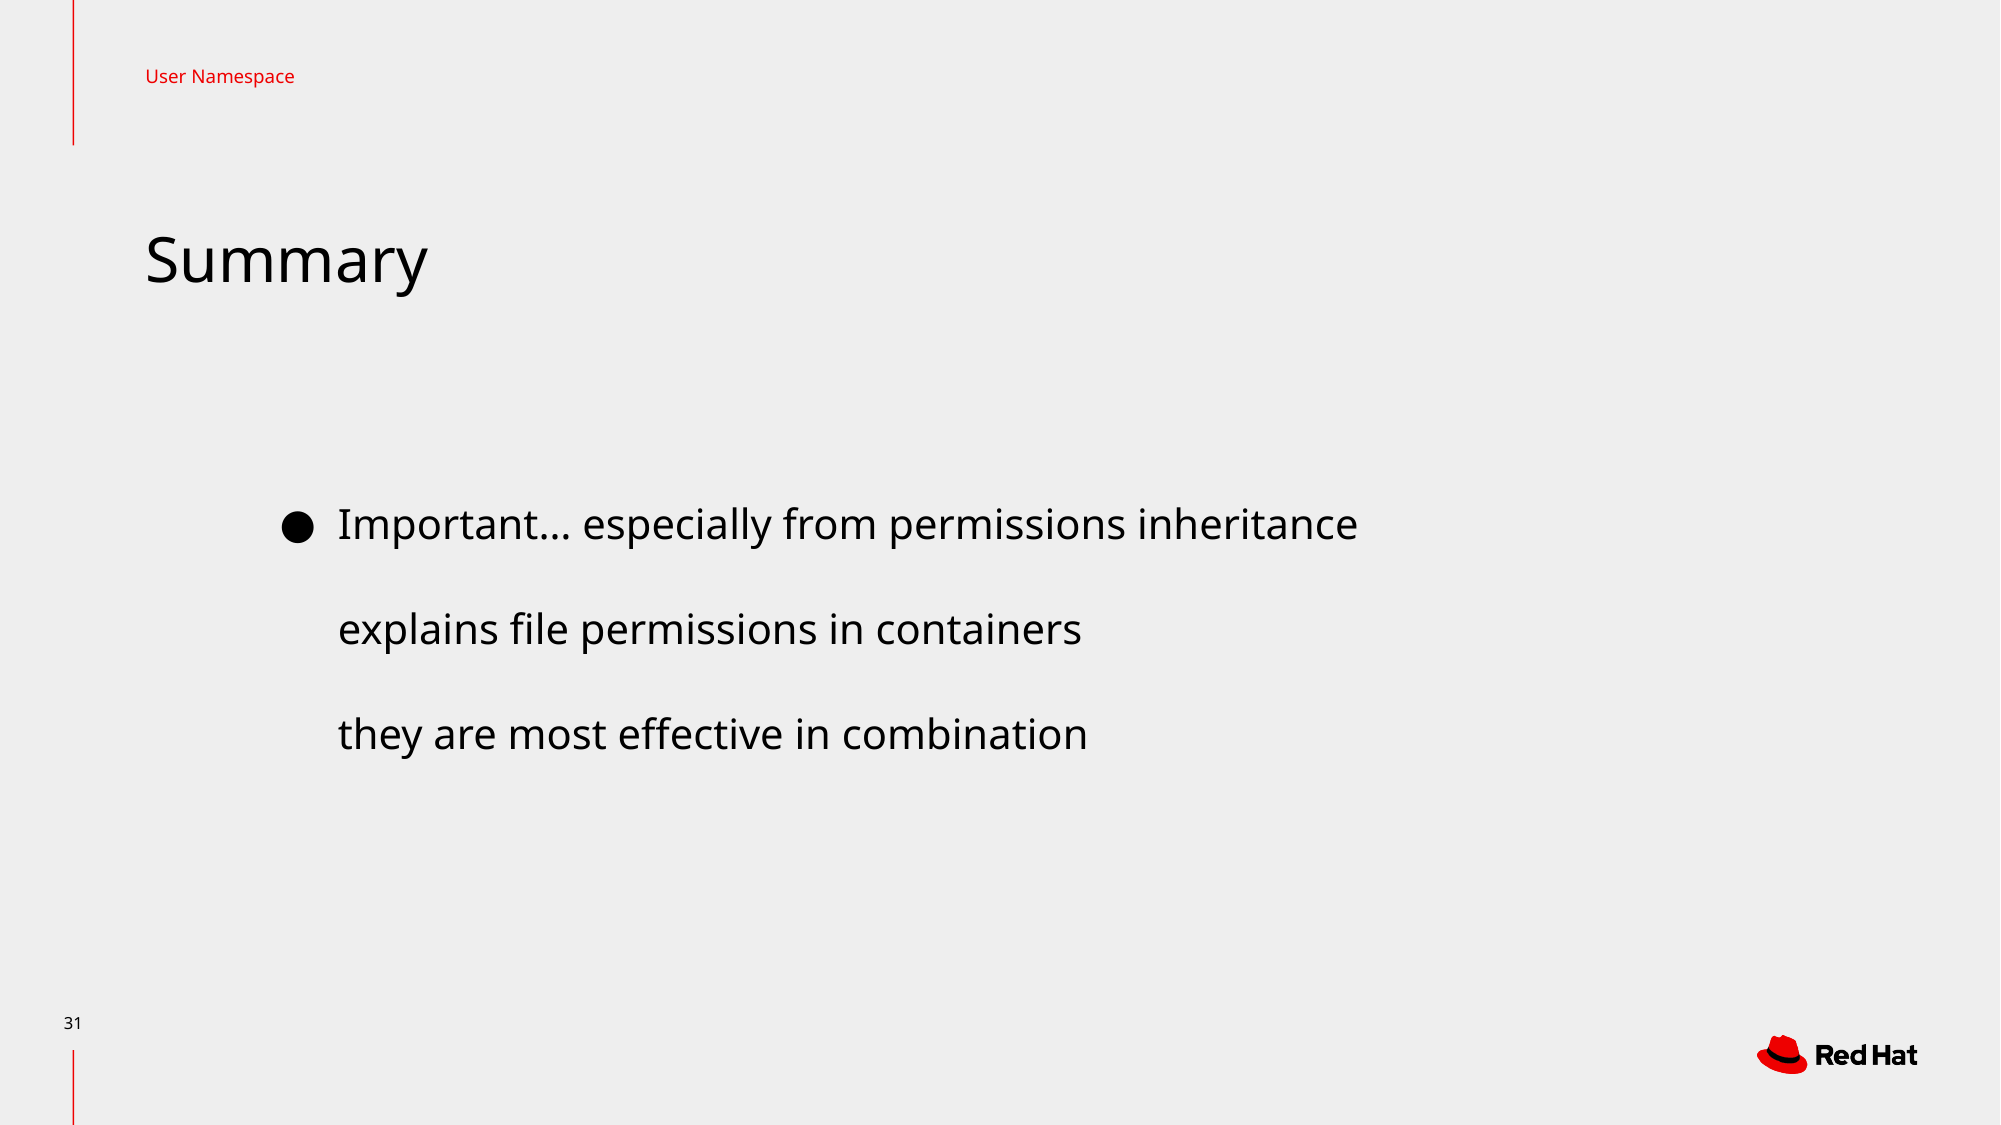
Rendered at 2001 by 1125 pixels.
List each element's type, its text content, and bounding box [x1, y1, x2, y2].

slide_number <number> [13, 1012, 134, 1036]
subtitle User Namespace [73, 9, 919, 143]
title Important… especially from permissions inheritance explains file permissions in containers they are most effective in combination [262, 442, 1516, 1012]
picture [1757, 1035, 1918, 1074]
title Summary [73, 193, 1713, 353]
